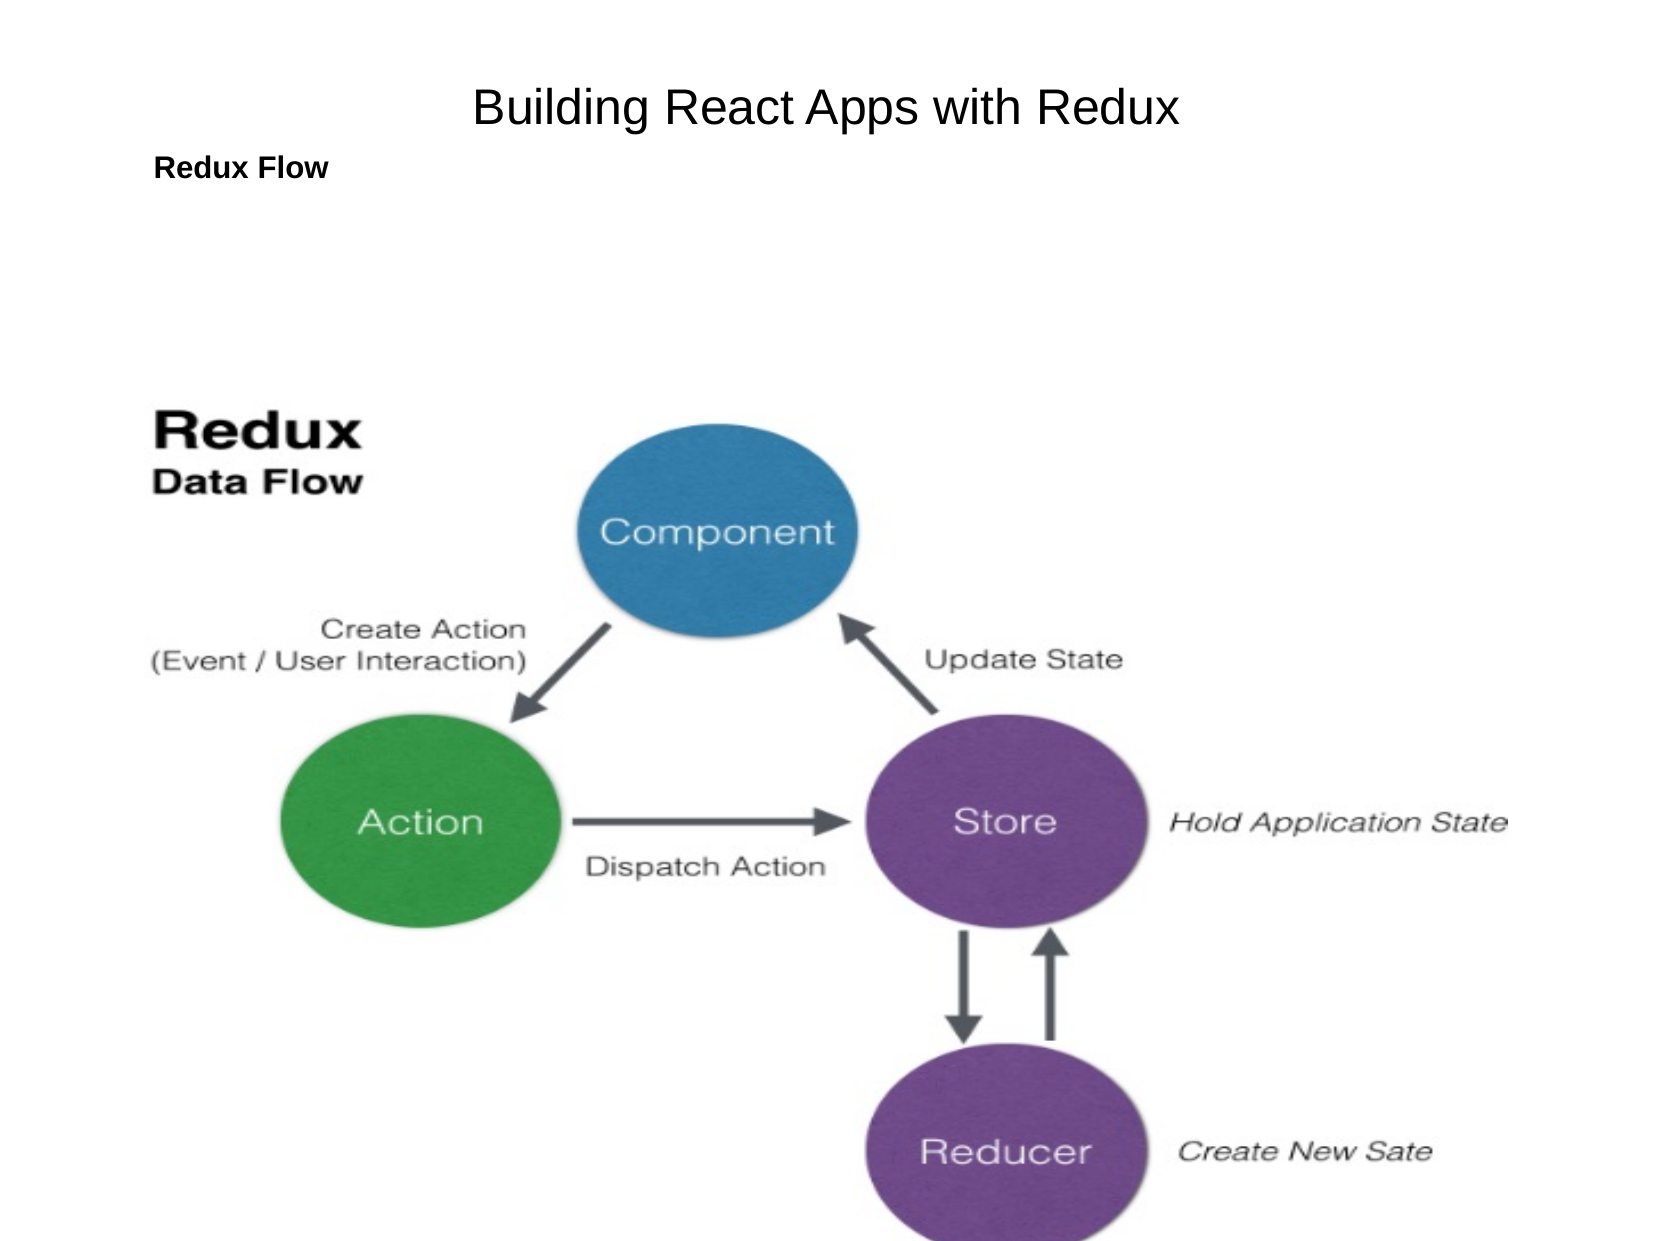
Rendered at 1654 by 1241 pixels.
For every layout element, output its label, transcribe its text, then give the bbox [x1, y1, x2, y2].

picture [90, 360, 1508, 1241]
list Redux Flow [82, 150, 1571, 294]
title Building React Apps with Redux [82, 49, 1571, 150]
